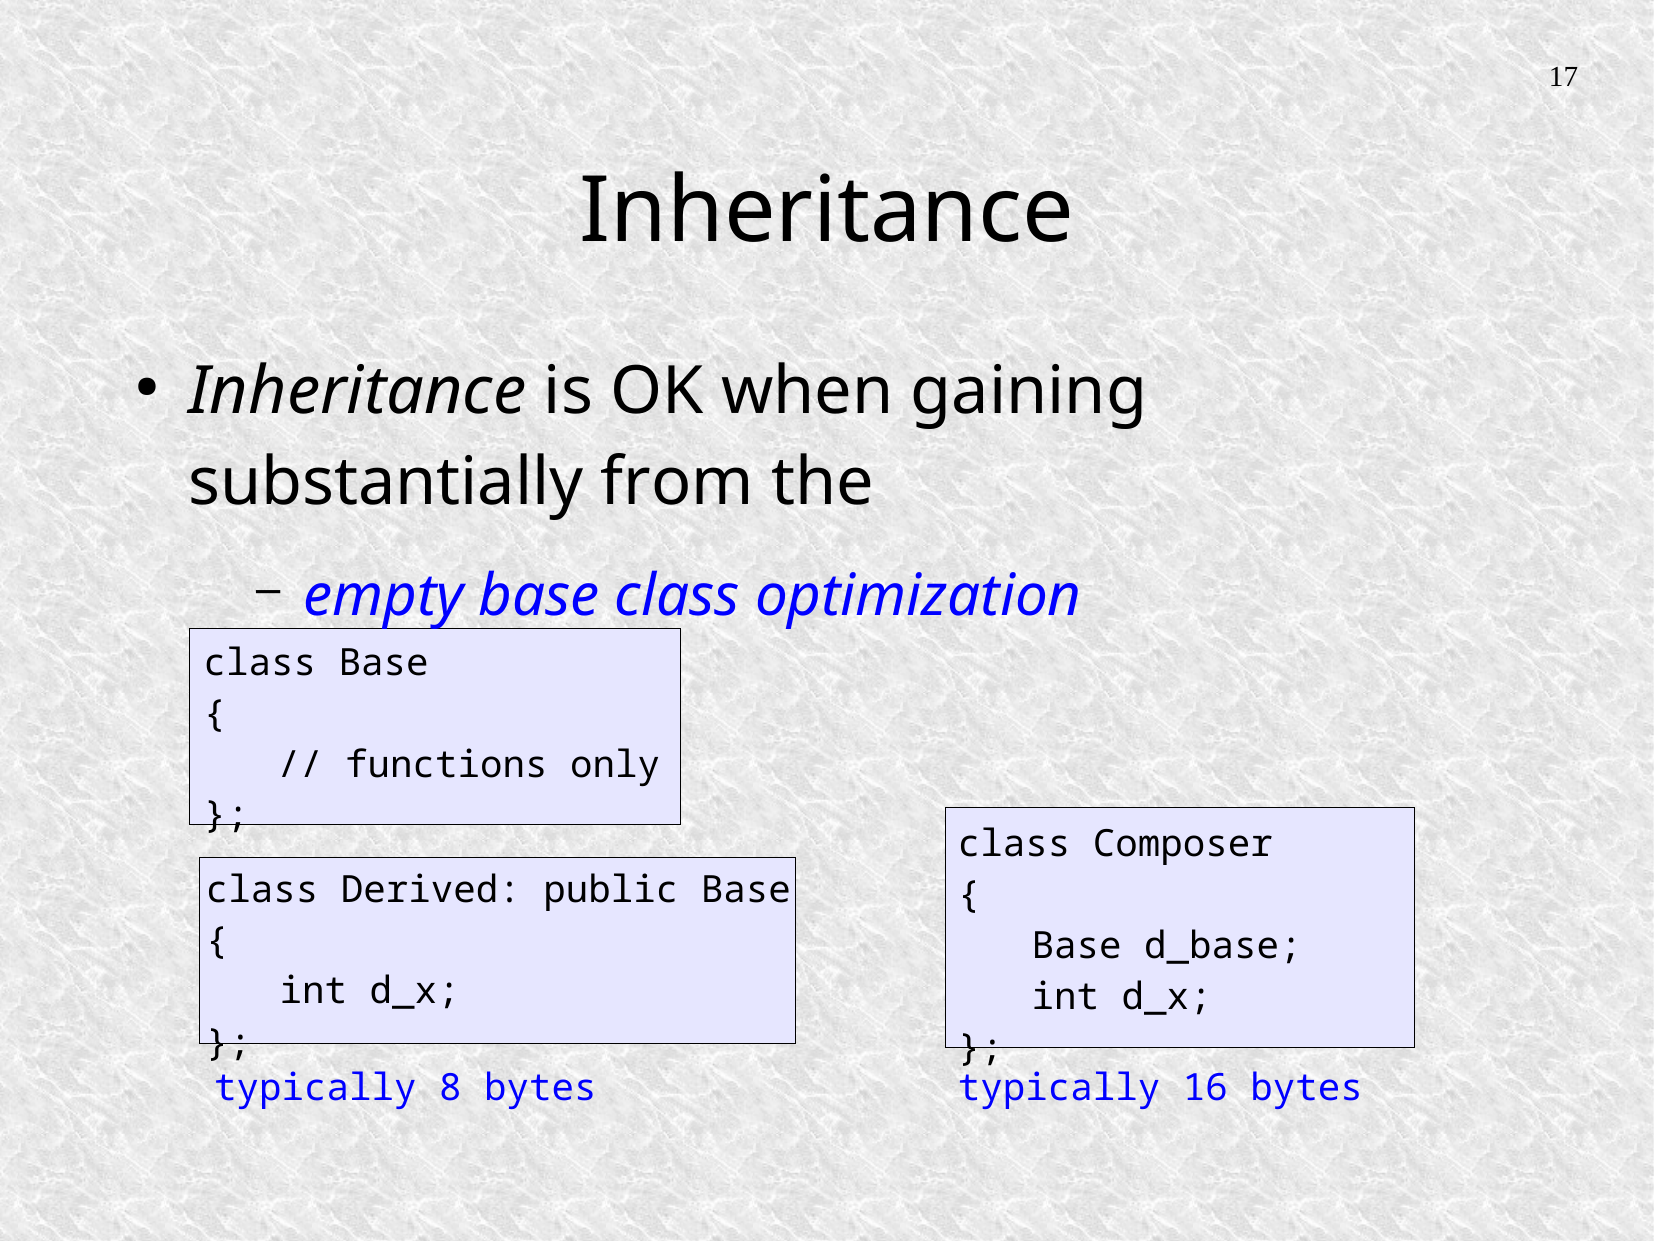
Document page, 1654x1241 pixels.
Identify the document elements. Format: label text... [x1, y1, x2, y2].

text_box typically 8 bytes [214, 1059, 597, 1104]
list Inheritance is OK when gaining substantially from the empty base class optimization [117, 342, 1530, 1124]
text_box class Base { // functions only }; [203, 634, 661, 810]
text_box class Derived: public Base { int d_x; }; [205, 862, 791, 1037]
text_box class Composer { Base d_base; int d_x; }; [957, 816, 1302, 1034]
text_box typically 16 bytes [957, 1059, 1363, 1104]
picture [0, 0, 1654, 1241]
title Inheritance [121, 102, 1534, 311]
